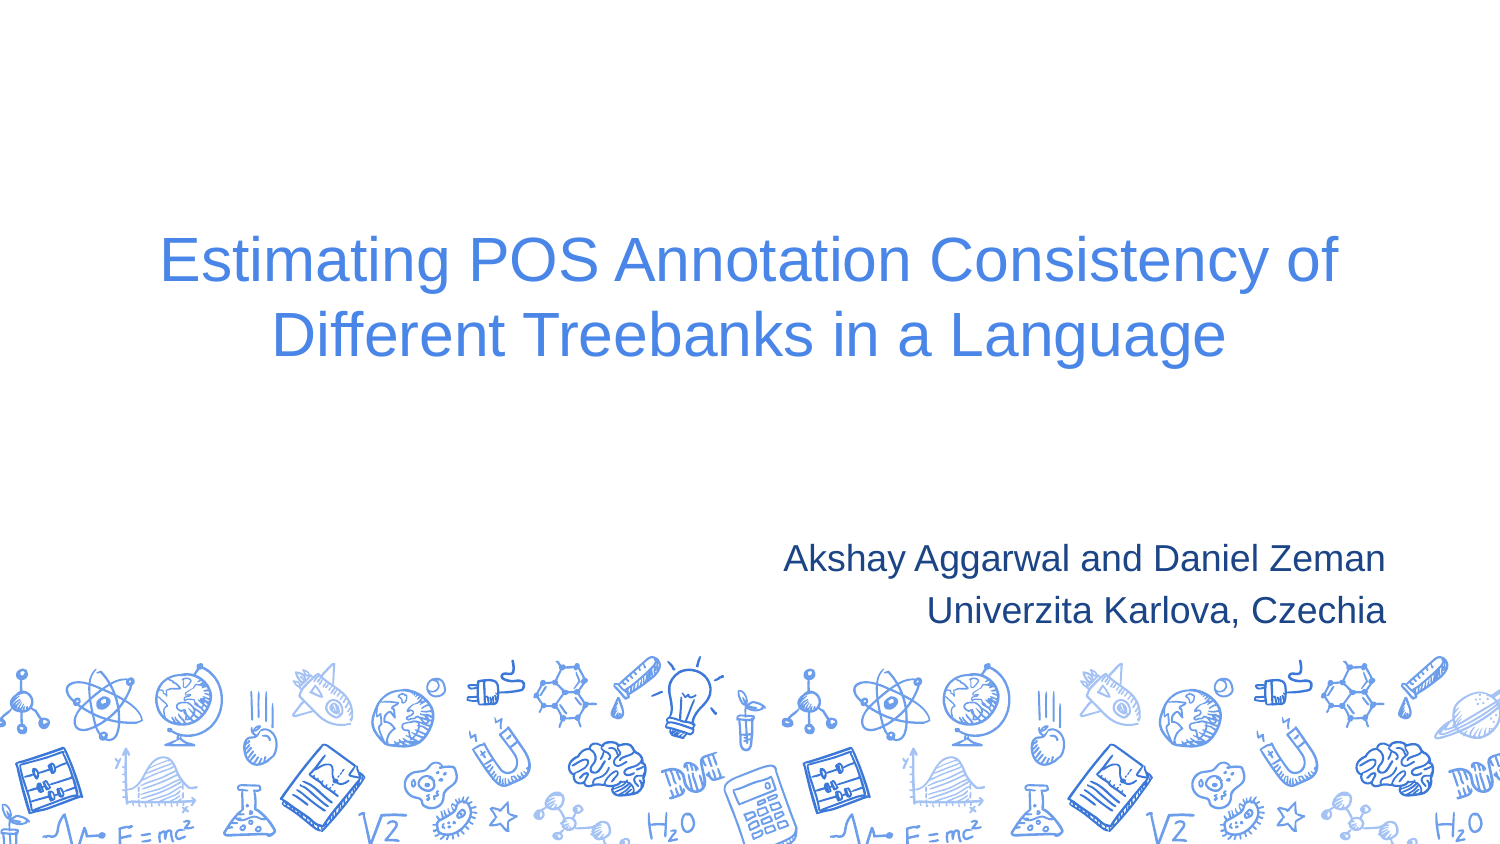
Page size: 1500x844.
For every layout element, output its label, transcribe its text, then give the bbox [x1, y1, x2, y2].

title Estimating POS Annotation Consistency of Different Treebanks in a Language [85, 204, 1415, 395]
subtitle Akshay Aggarwal and Daniel Zeman Univerzita Karlova, Czechia [531, 434, 1402, 674]
